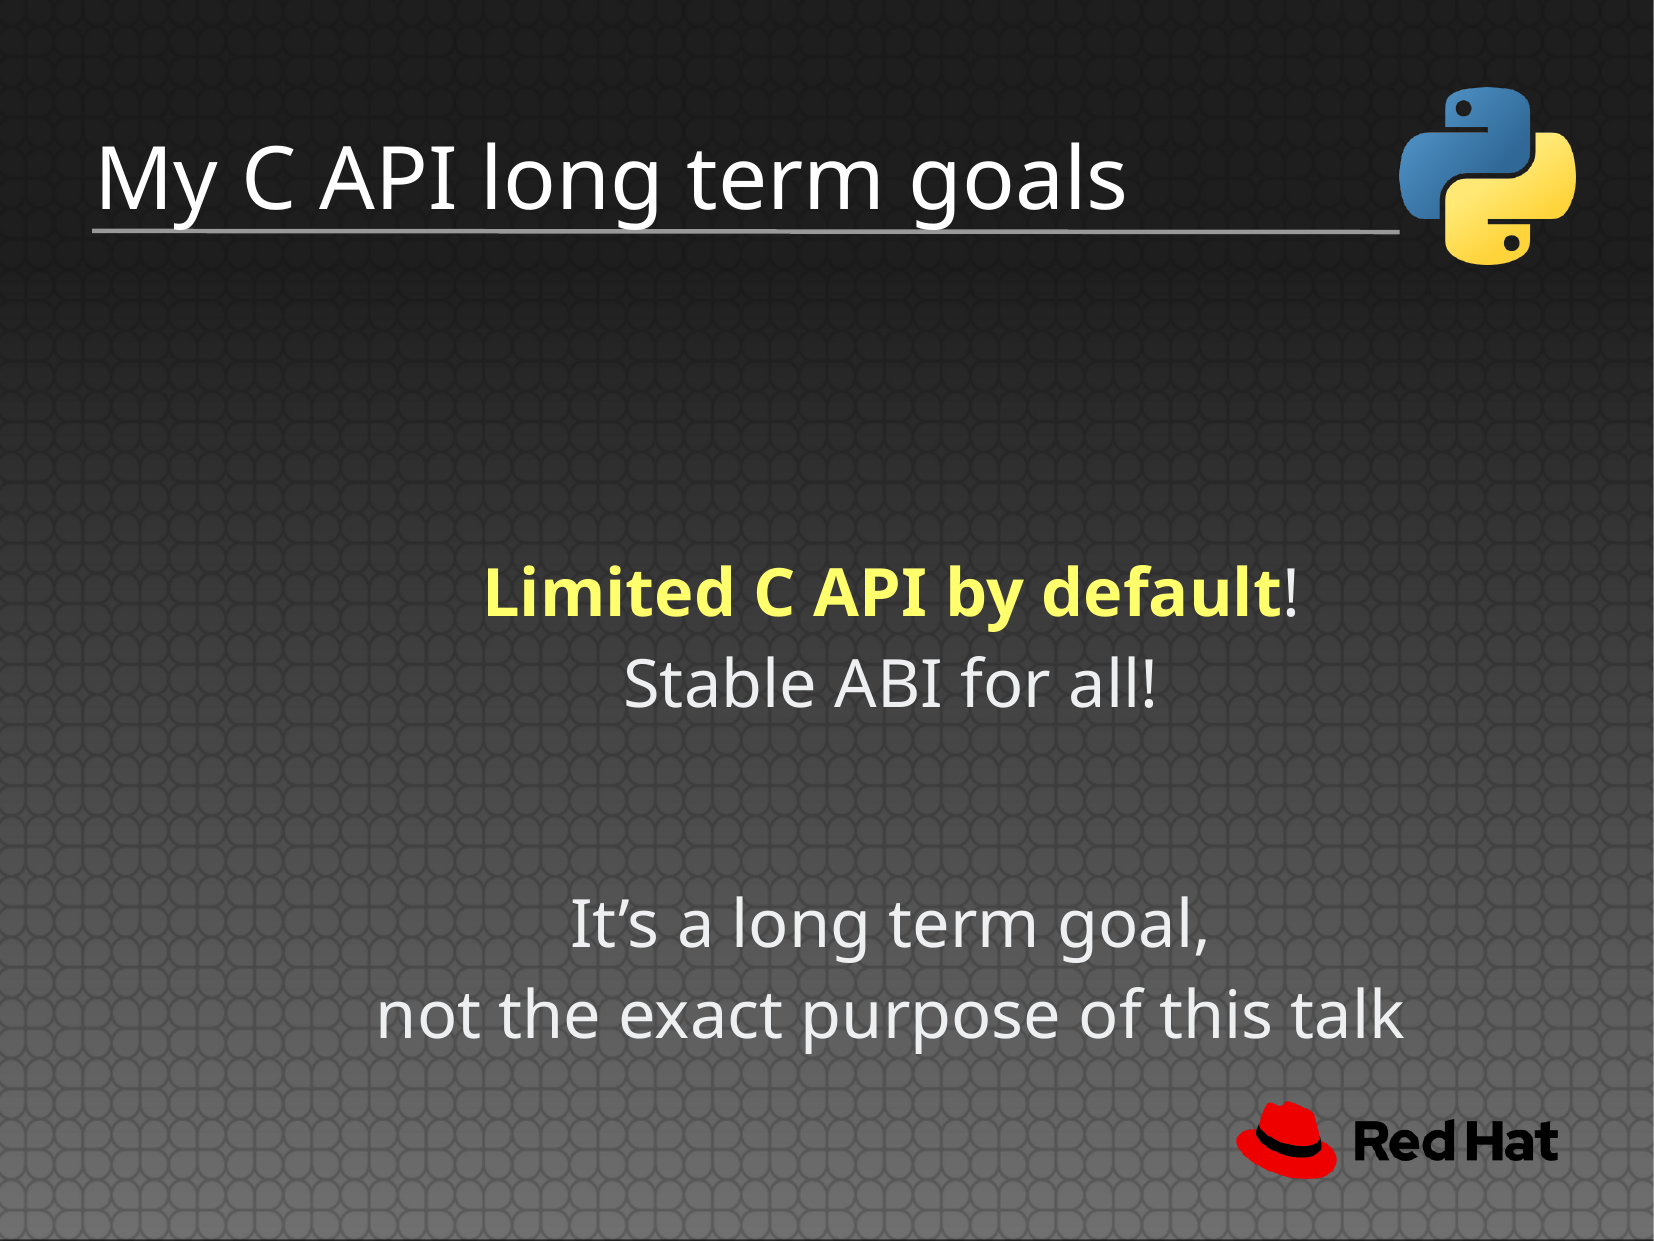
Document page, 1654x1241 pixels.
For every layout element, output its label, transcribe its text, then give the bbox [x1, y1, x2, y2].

title My C API long term goals [94, 100, 1426, 251]
picture [0, 0, 1654, 1241]
list Limited C API by default! Stable ABI for all! It’s a long term goal, not the exact purpose of this talk [82, 304, 1629, 1045]
